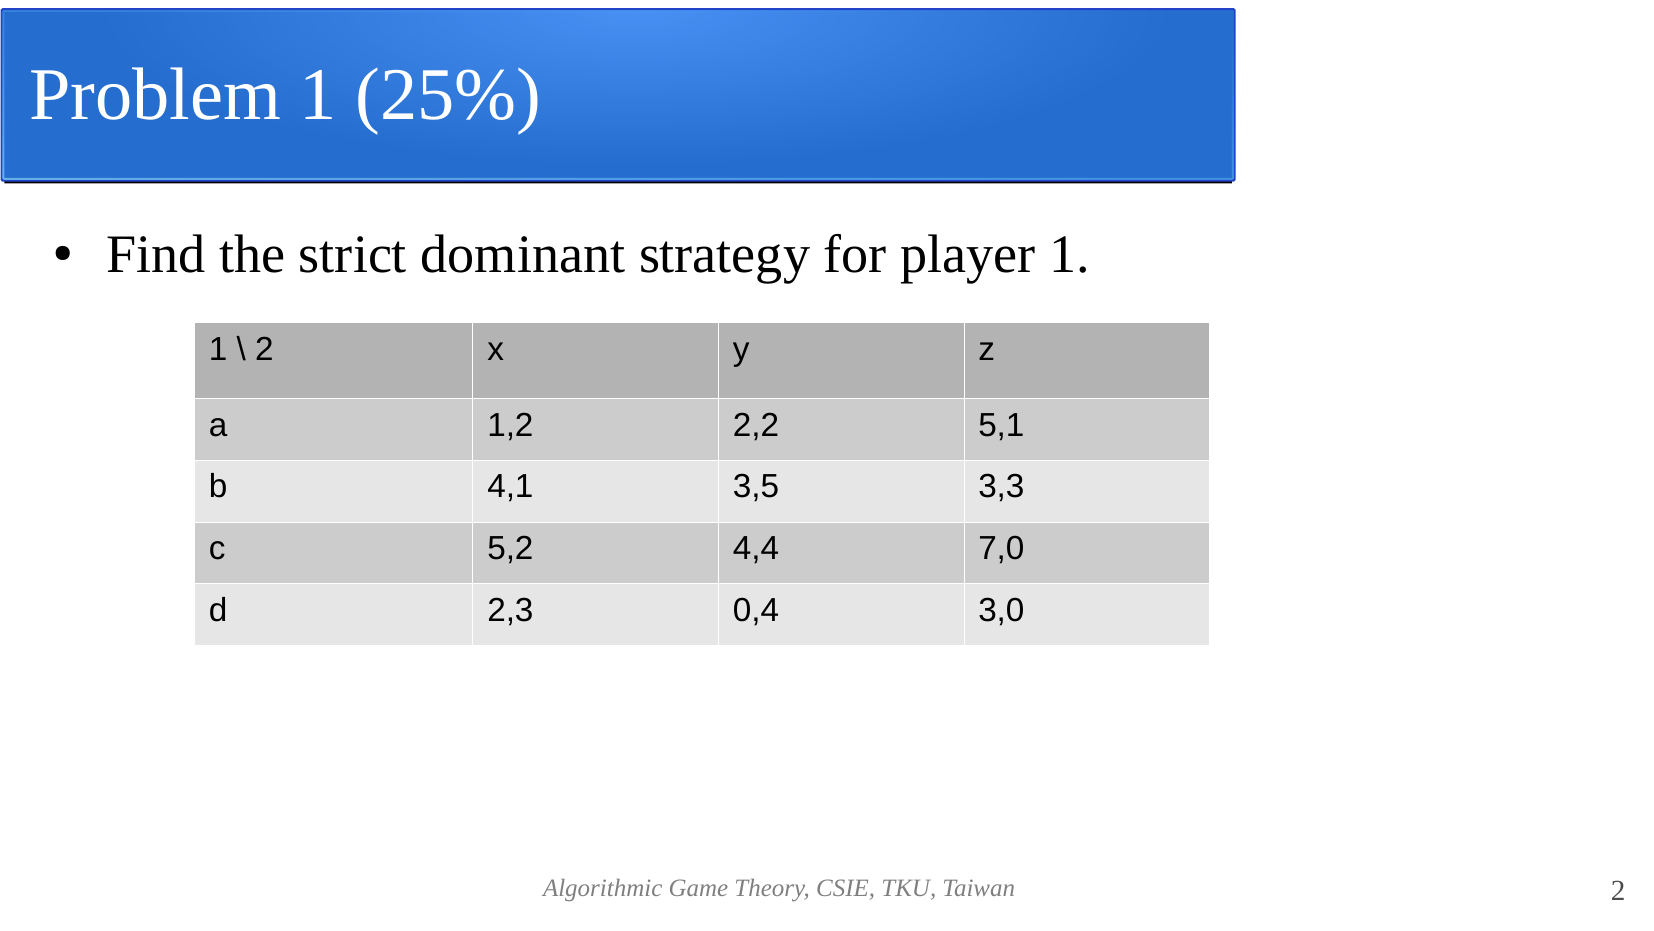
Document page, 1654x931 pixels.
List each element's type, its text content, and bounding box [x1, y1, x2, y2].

table_cell c [195, 523, 472, 583]
table_cell 3,5 [719, 461, 964, 522]
table_header x [473, 323, 718, 398]
table_cell 4,1 [473, 461, 718, 522]
table_cell d [195, 584, 472, 645]
table_cell 5,1 [965, 399, 1209, 460]
table_cell 5,2 [473, 523, 718, 583]
table_cell 4,4 [719, 523, 964, 583]
table_cell 7,0 [965, 523, 1209, 583]
table_cell 0,4 [719, 584, 964, 645]
table_header z [965, 323, 1209, 398]
table_cell 1,2 [473, 399, 718, 460]
table_cell 3,0 [965, 584, 1209, 645]
list Find the strict dominant strategy for player 1. [35, 224, 1524, 764]
table_header 1 \ 2 [195, 323, 472, 398]
table_cell 2,2 [719, 399, 964, 460]
title Problem 1 (25%) [29, 17, 1138, 172]
table_header y [719, 323, 964, 398]
table_cell b [195, 461, 472, 522]
table_cell 3,3 [965, 461, 1209, 522]
table_cell a [195, 399, 472, 460]
table_cell 2,3 [473, 584, 718, 645]
